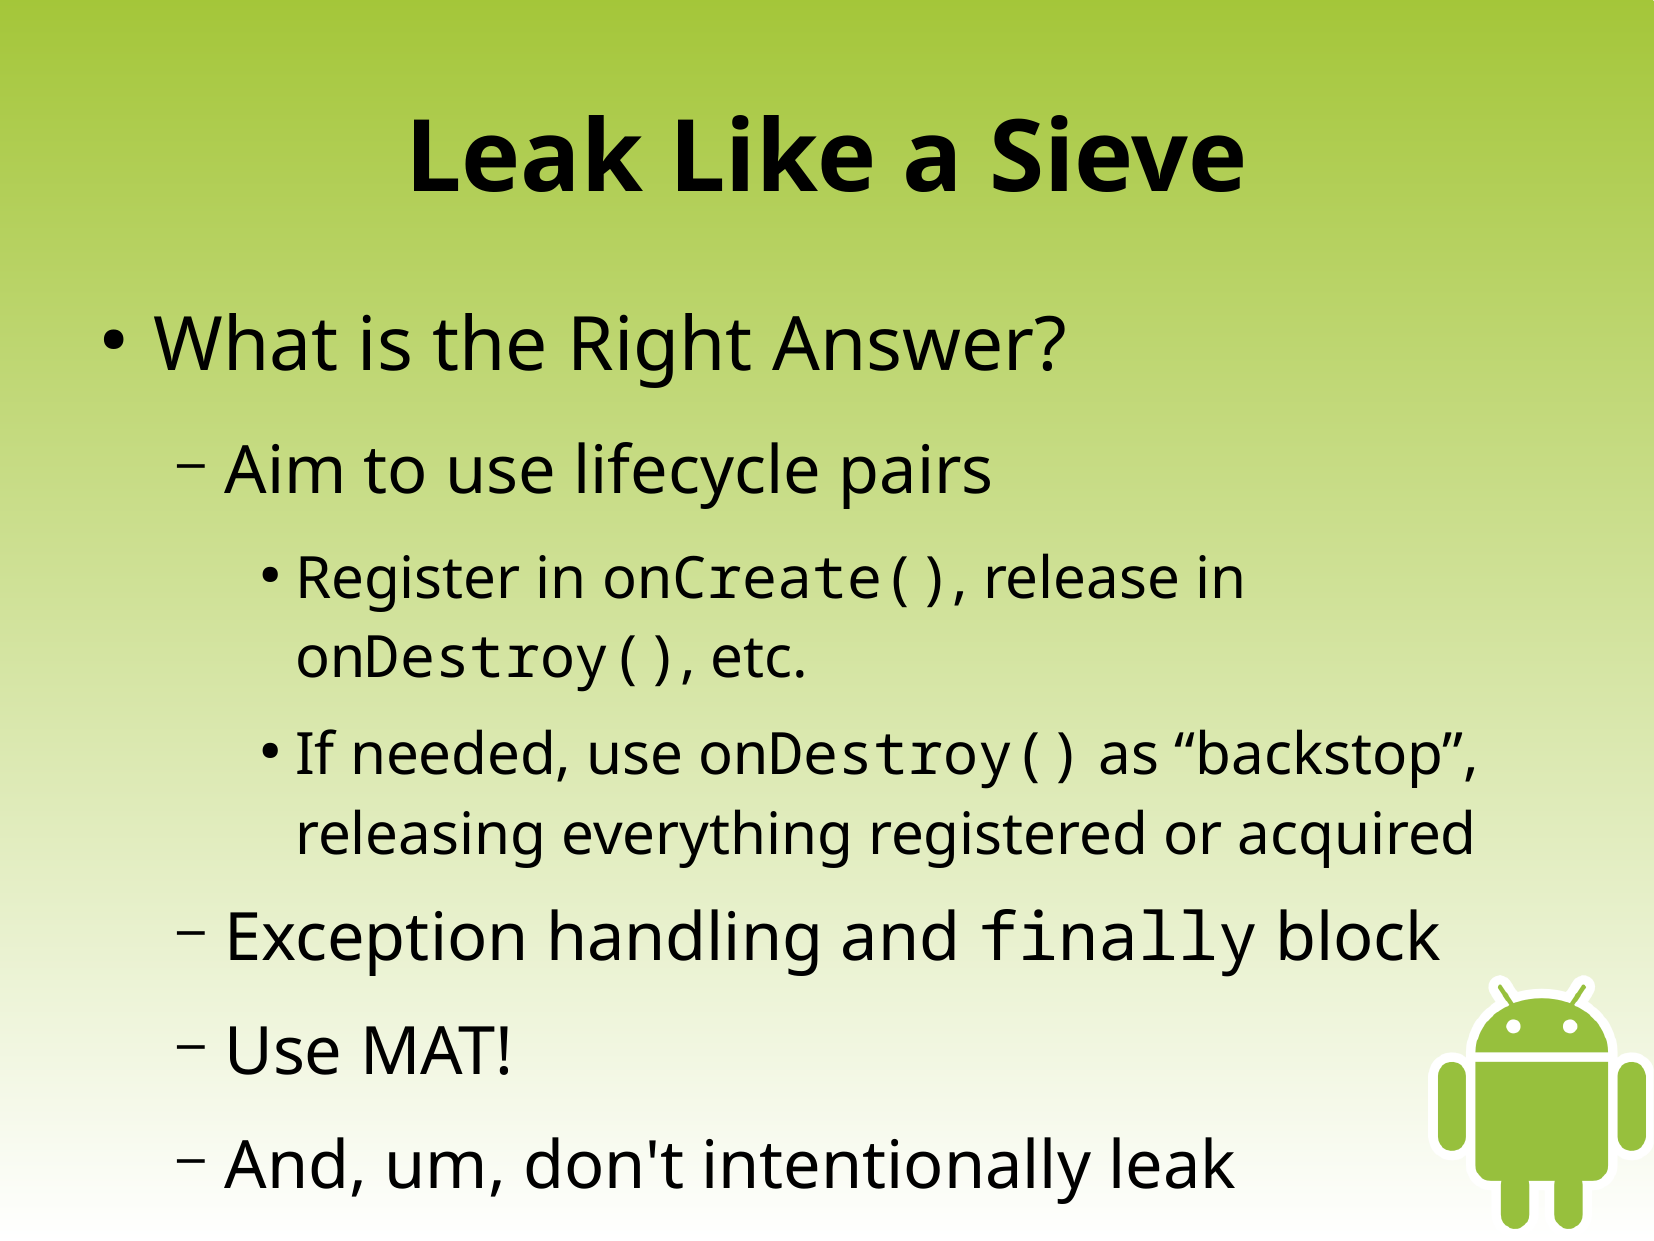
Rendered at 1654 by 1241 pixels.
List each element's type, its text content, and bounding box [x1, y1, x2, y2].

picture [1428, 975, 1654, 1238]
title Leak Like a Sieve [82, 56, 1571, 250]
list What is the Right Answer? Aim to use lifecycle pairs Register in onCreate(), release in onDestroy(), etc. If needed, use onDestroy() as “backstop”, releasing everything registered or acquired Exception handling and finally block Use MAT! And, um, don't intentionally leak [82, 290, 1571, 1129]
